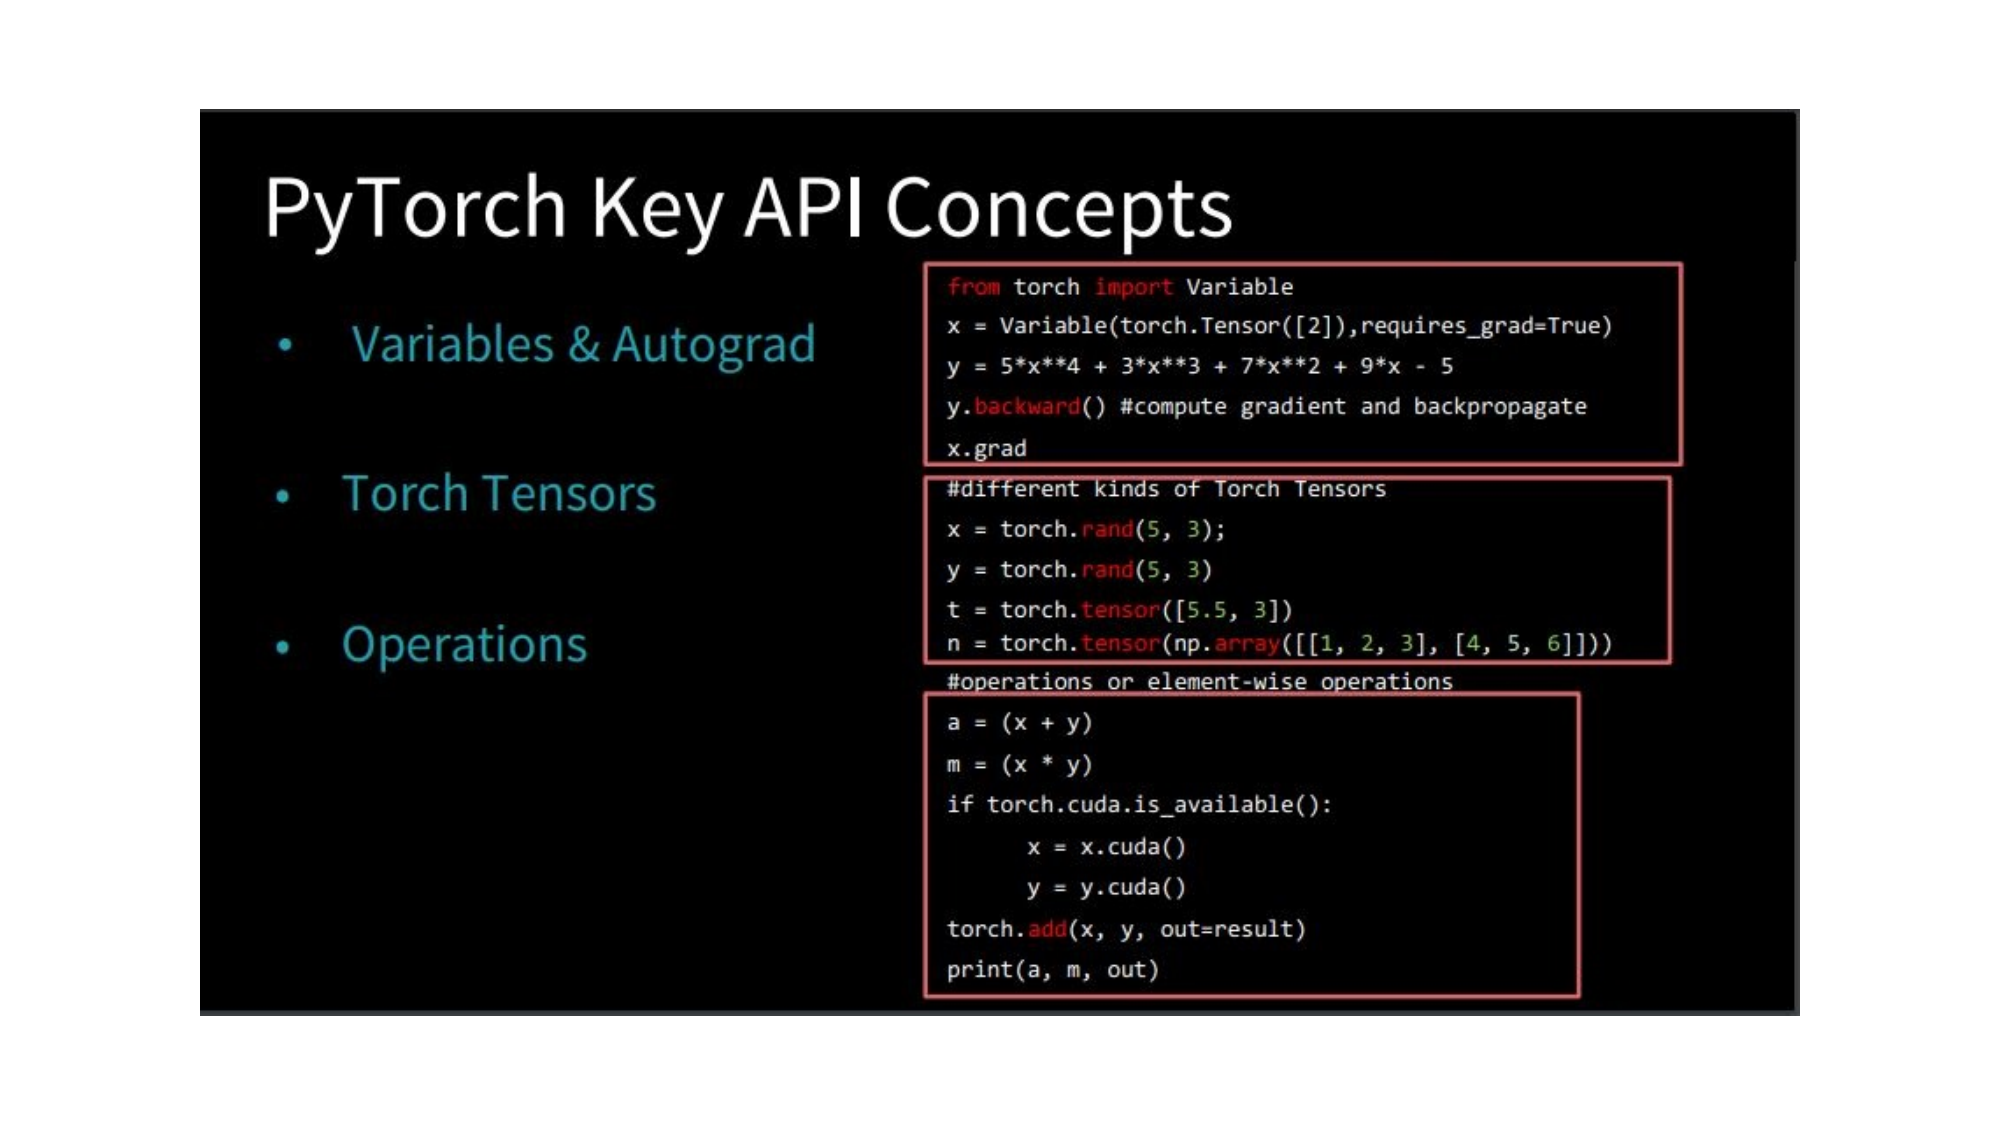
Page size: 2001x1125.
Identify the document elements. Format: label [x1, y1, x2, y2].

picture [200, 109, 1800, 1016]
